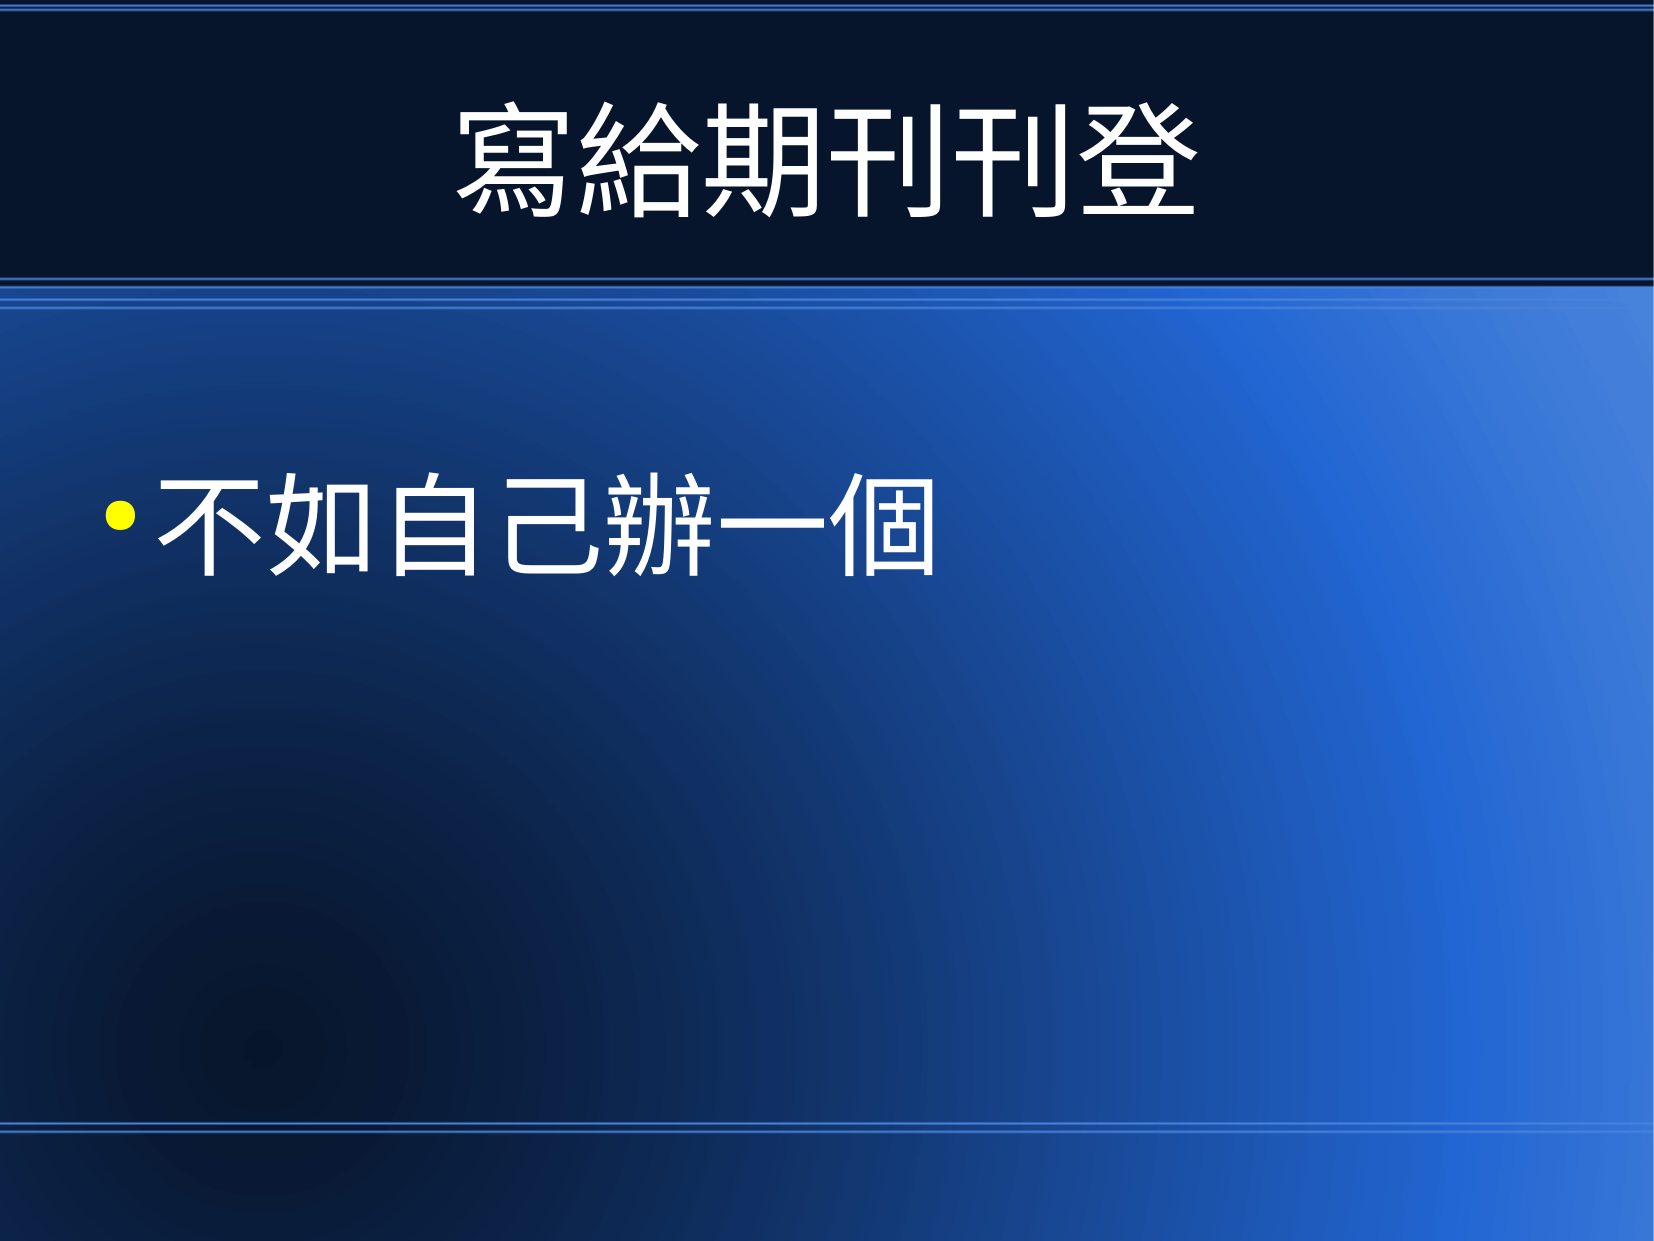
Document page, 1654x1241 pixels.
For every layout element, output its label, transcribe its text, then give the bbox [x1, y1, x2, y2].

list 不如自己辦一個 [82, 355, 1571, 1241]
picture [0, 0, 1654, 1241]
title 寫給期刊刊登 [82, 49, 1571, 257]
